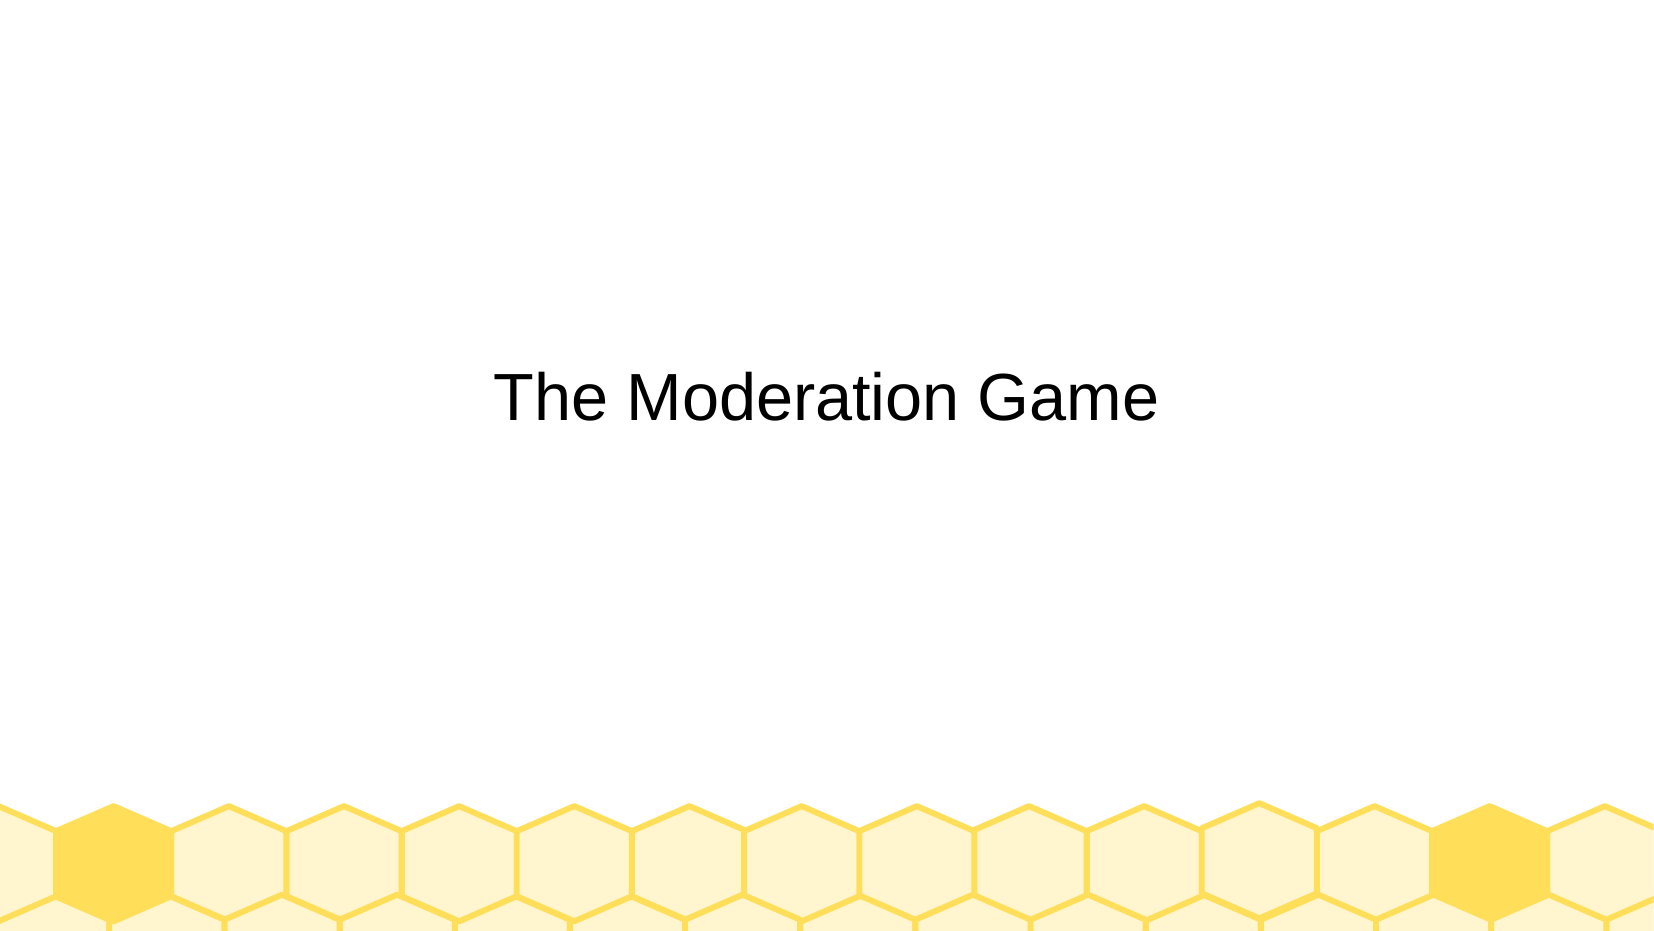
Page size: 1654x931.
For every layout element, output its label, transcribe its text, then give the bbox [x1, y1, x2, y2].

subtitle The Moderation Game [82, 37, 1571, 758]
